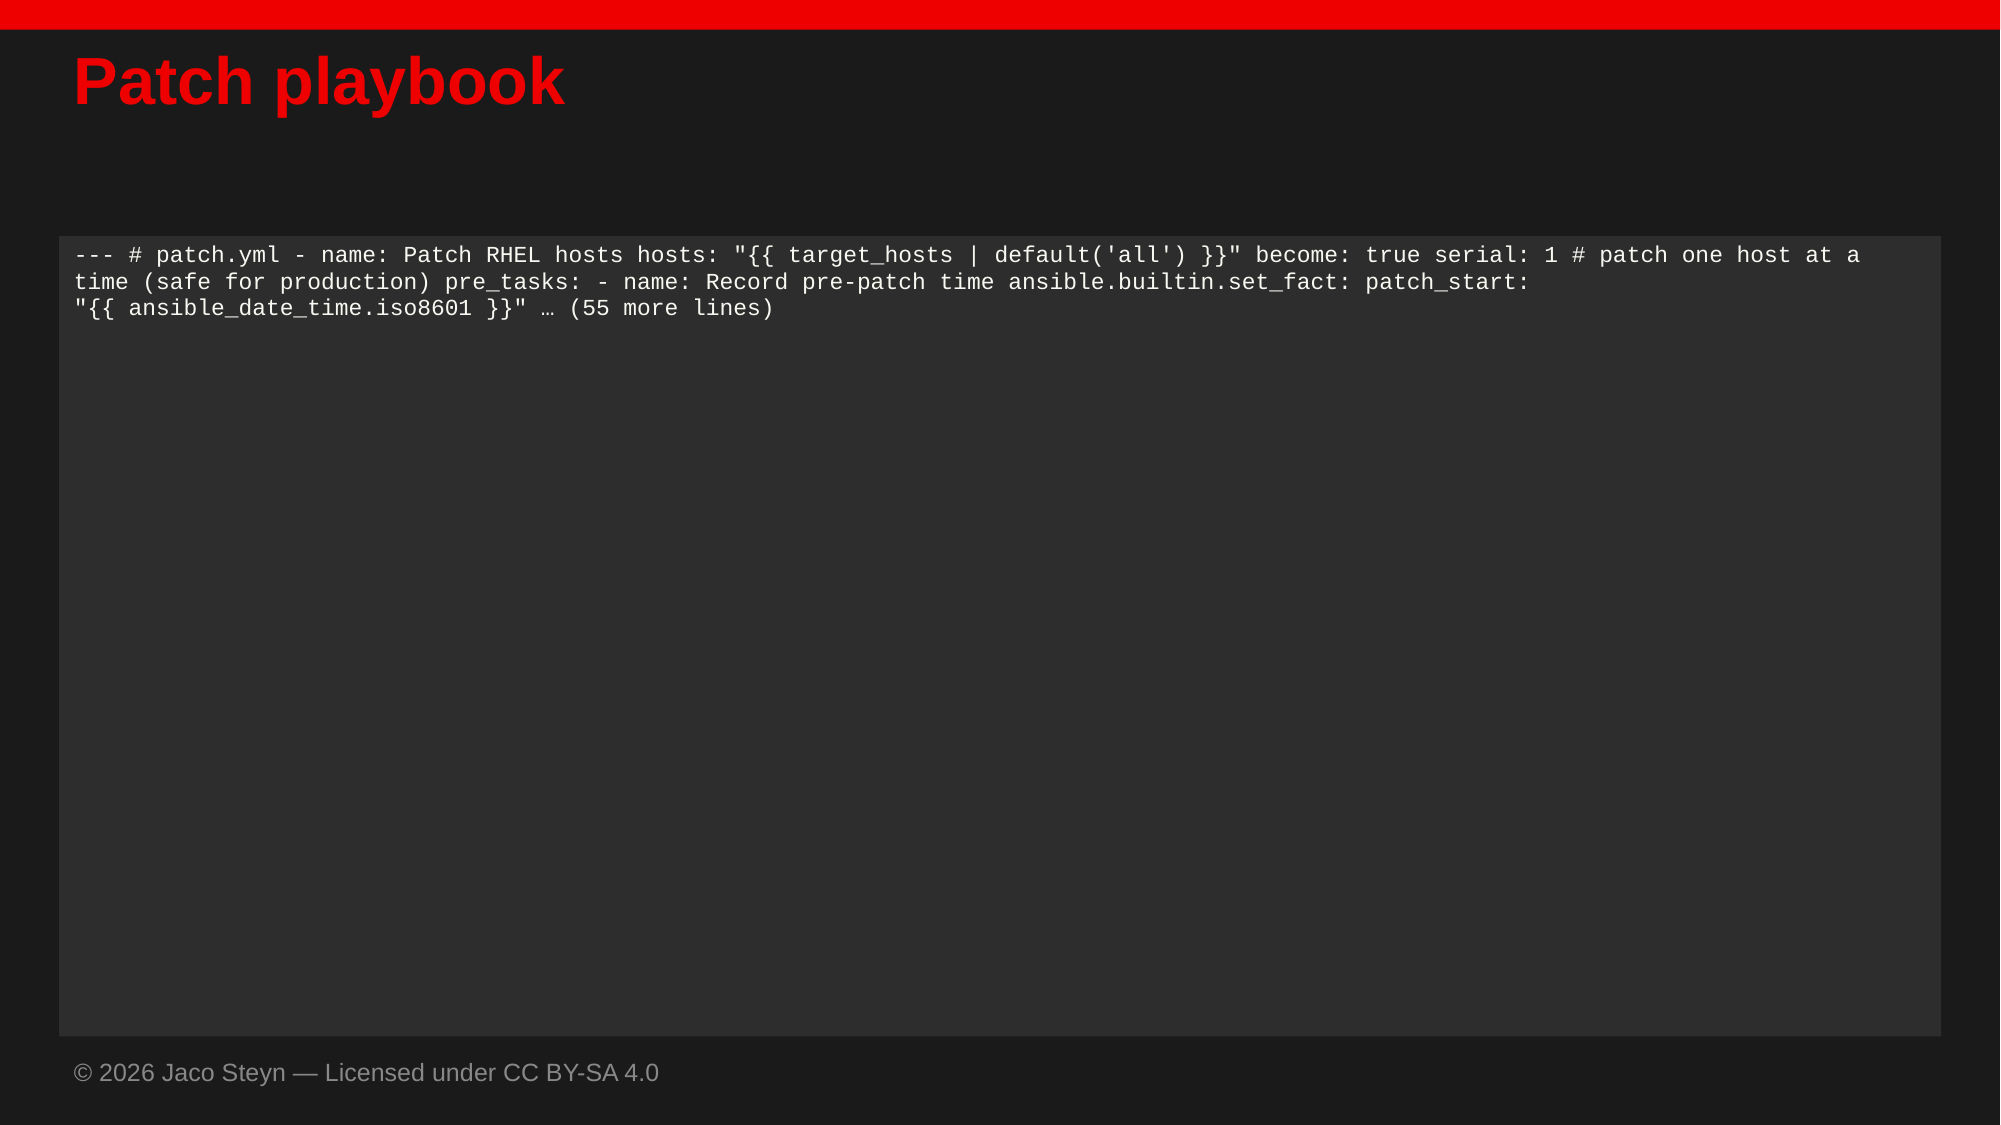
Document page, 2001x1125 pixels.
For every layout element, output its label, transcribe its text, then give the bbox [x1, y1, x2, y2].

text_box © 2026 Jaco Steyn — Licensed under CC BY-SA 4.0 [59, 1051, 1942, 1093]
text_box Patch playbook [59, 36, 1942, 208]
text_box --- # patch.yml - name: Patch RHEL hosts hosts: "{{ target_hosts | default('all') }}" become: true serial: 1 # patch one host at a time (safe for production) pre_tasks: - name: Record pre-patch time ansible.builtin.set_fact: patch_start: "{{ ansible_date_time.iso8601 }}" … (55 more lines) [59, 236, 1942, 1037]
text_box [0, 0, 2001, 30]
